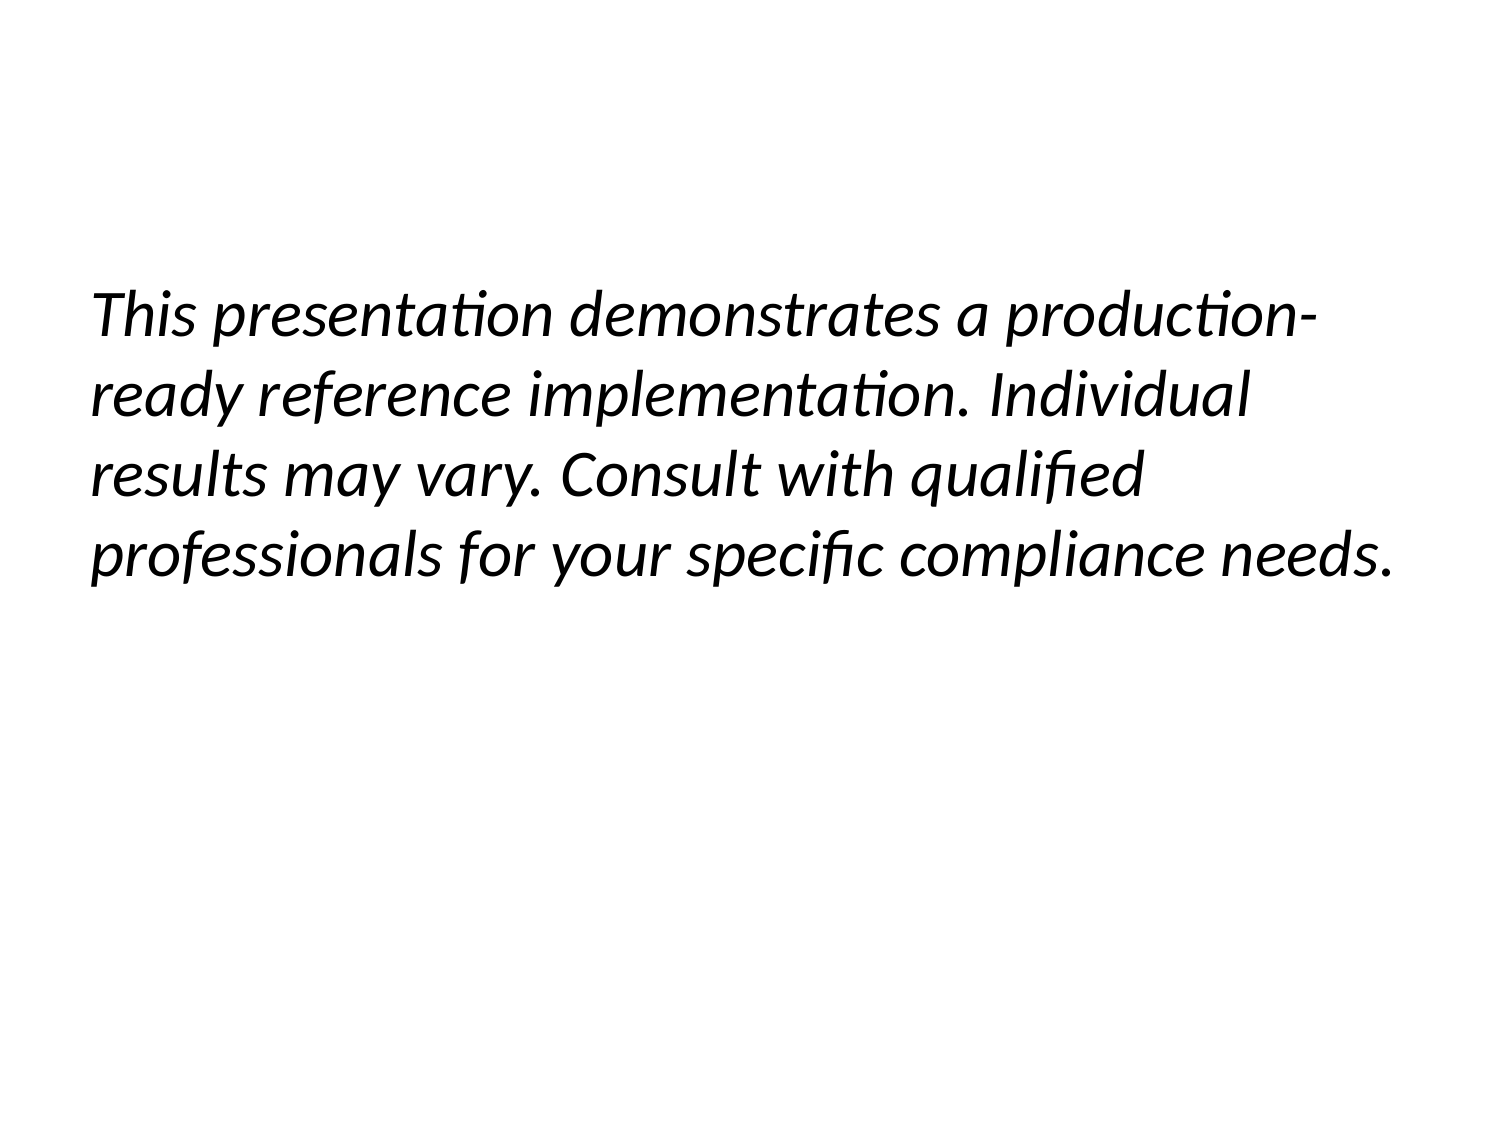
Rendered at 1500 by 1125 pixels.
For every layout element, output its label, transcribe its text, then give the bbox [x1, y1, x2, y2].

list This presentation demonstrates a production-ready reference implementation. Individual results may vary. Consult with qualified professionals for your specific compliance needs. [75, 262, 1425, 1005]
